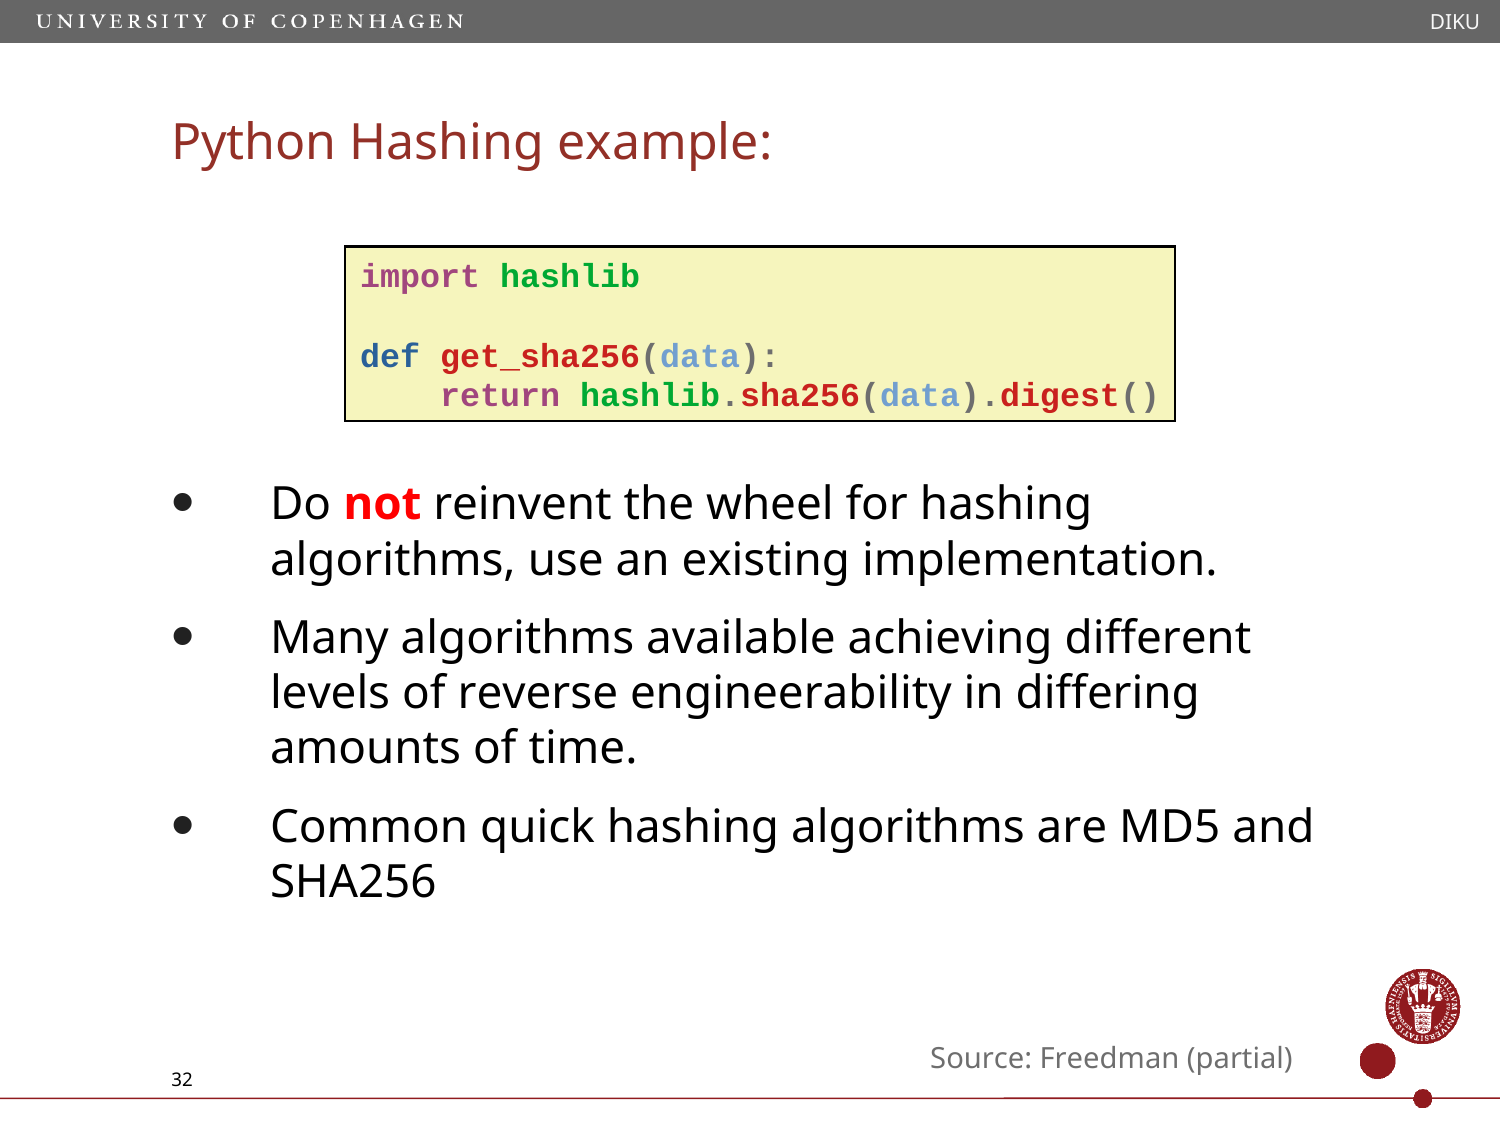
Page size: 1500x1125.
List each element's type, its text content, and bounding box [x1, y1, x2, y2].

picture [0, 910, 1500, 1122]
text_box <number> [171, 1067, 522, 1092]
text_box import hashlib def get_sha256(data): return hashlib.sha256(data).digest() [345, 246, 1176, 422]
text_box DIKU [469, 0, 1495, 43]
text_box Python Hashing example: [171, 75, 1329, 171]
text_box Source: Freedman (partial) [915, 1031, 1353, 1083]
text_box Do not reinvent the wheel for hashing algorithms, use an existing implementation. Many algorithms available achieving different levels of reverse engineerability in differing amounts of time. Common quick hashing algorithms are MD5 and SHA256 [171, 474, 1330, 953]
